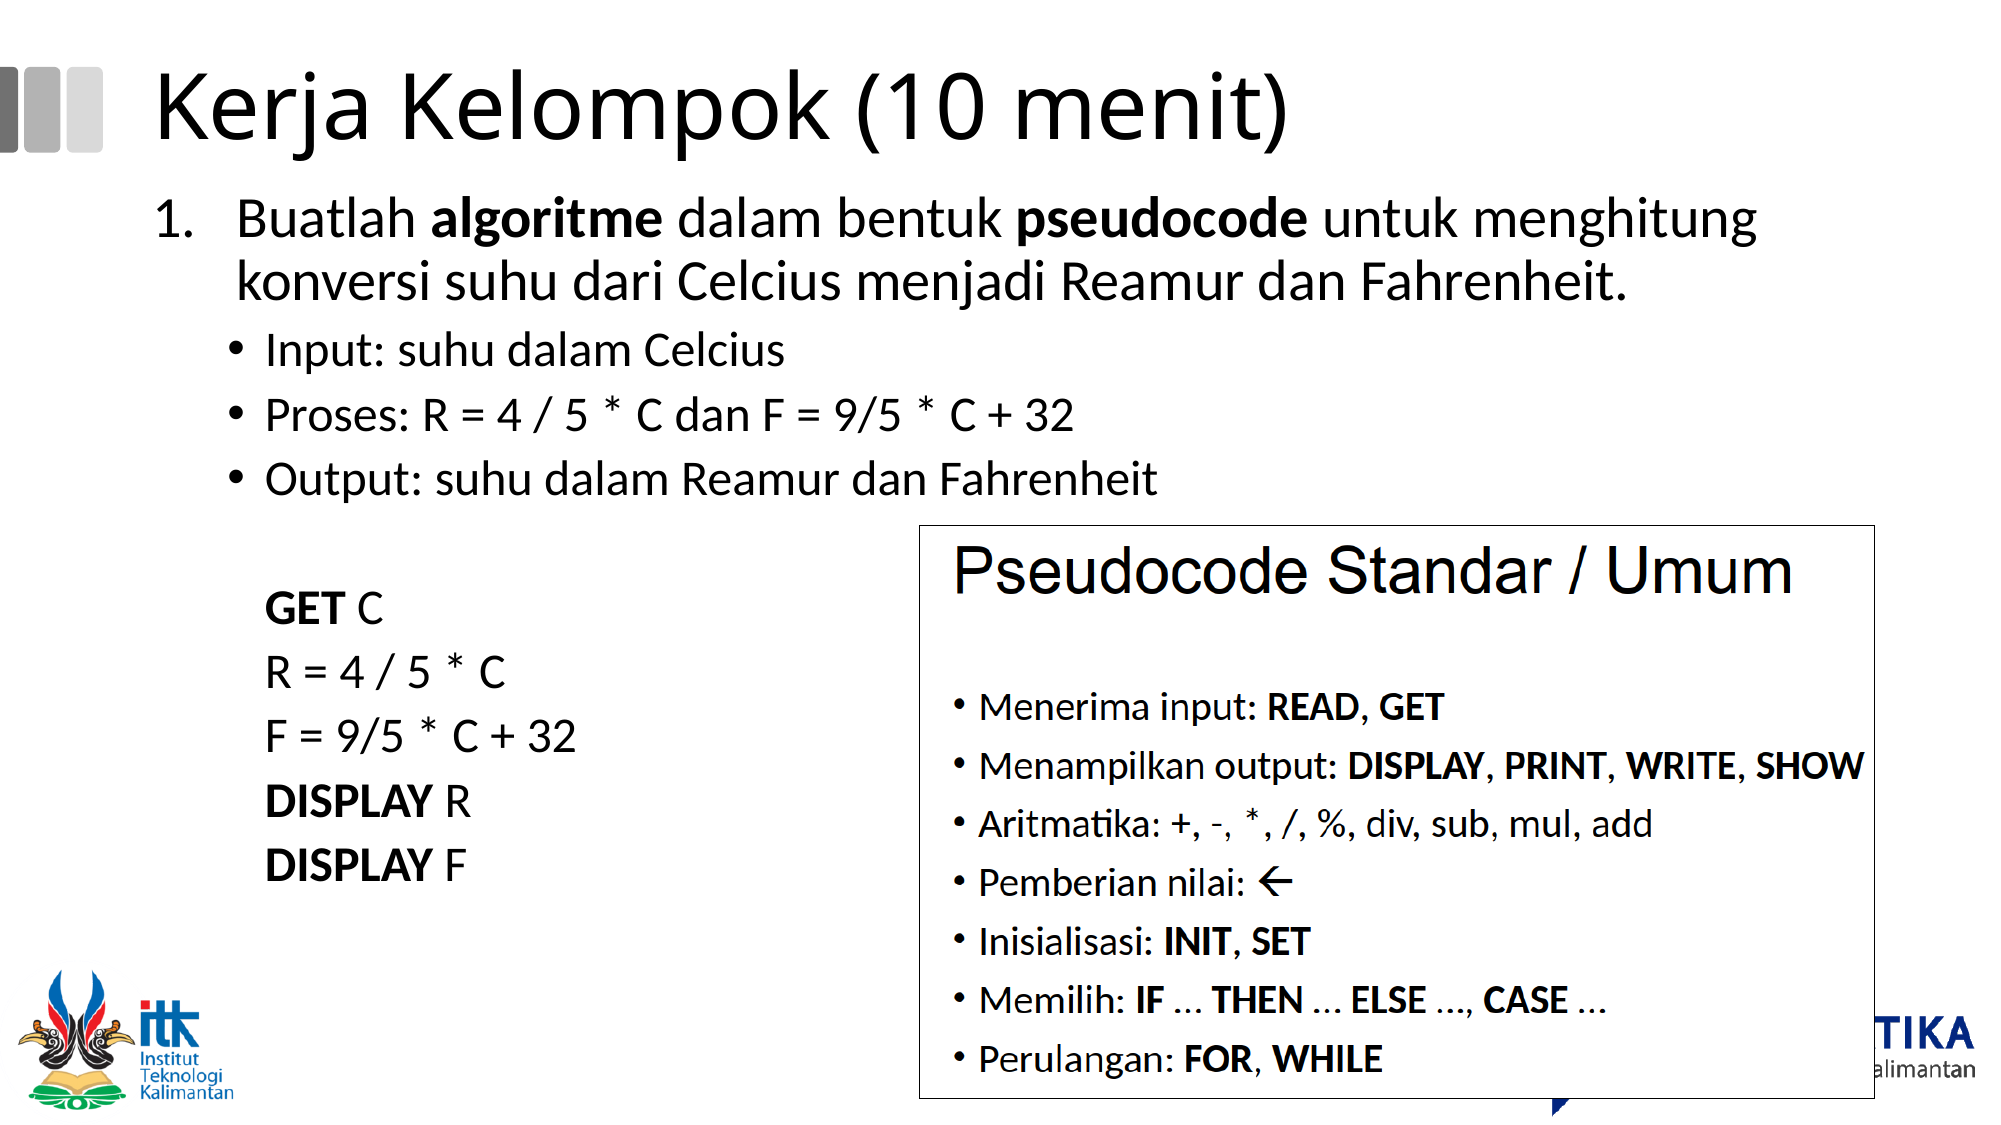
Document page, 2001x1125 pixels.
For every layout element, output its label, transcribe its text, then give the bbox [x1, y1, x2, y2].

list Buatlah algoritme dalam bentuk pseudocode untuk menghitung konversi suhu dari Celcius menjadi Reamur dan Fahrenheit. Input: suhu dalam Celcius Proses: R = 4 / 5 * C dan F = 9/5 * C + 32 Output: suhu dalam Reamur dan Fahrenheit GET C R = 4 / 5 * C F = 9/5 * C + 32 DISPLAY R DISPLAY F [137, 179, 1863, 894]
picture [0, 935, 252, 1125]
picture [919, 524, 1976, 1118]
title Kerja Kelompok (10 menit) [137, 1, 1863, 179]
